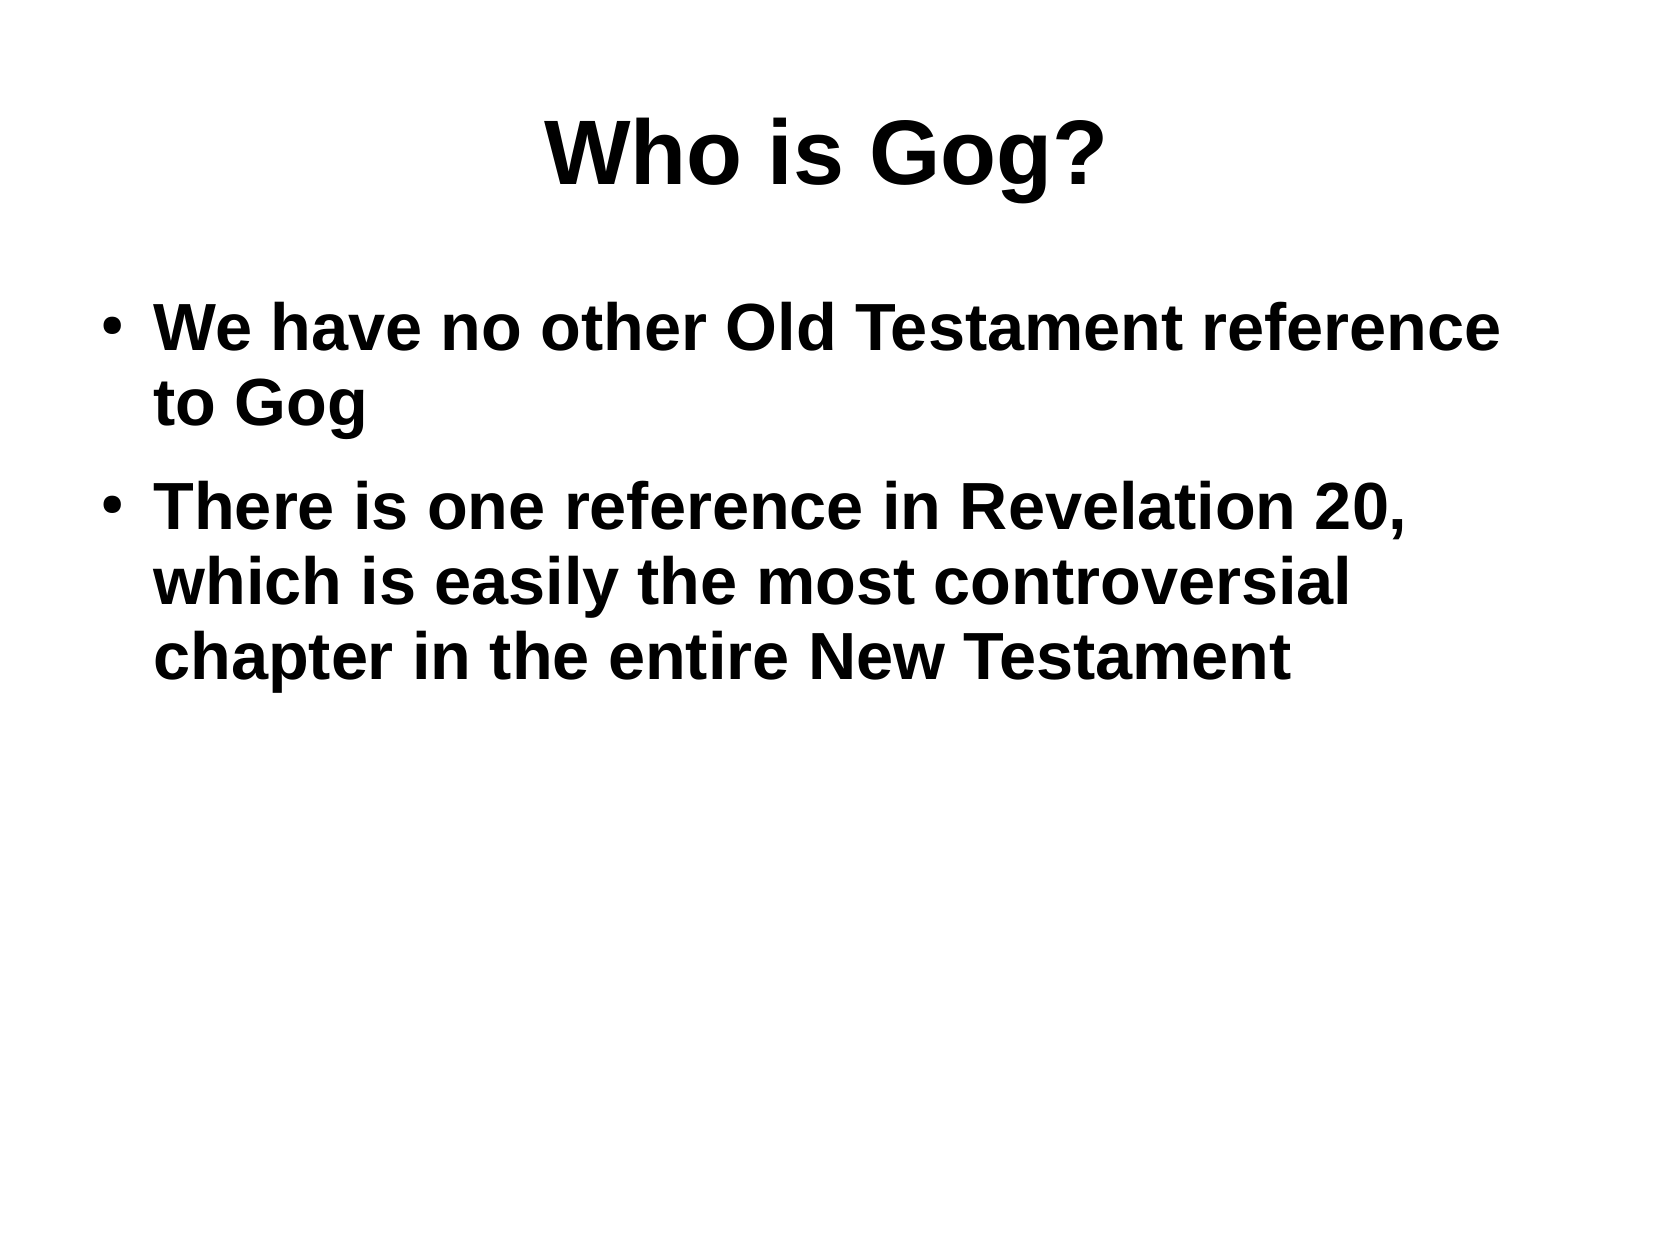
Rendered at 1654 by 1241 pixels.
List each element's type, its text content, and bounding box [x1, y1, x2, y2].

title Who is Gog? [82, 49, 1571, 257]
list We have no other Old Testament reference to Gog There is one reference in Revelation 20, which is easily the most controversial chapter in the entire New Testament [82, 290, 1571, 1109]
